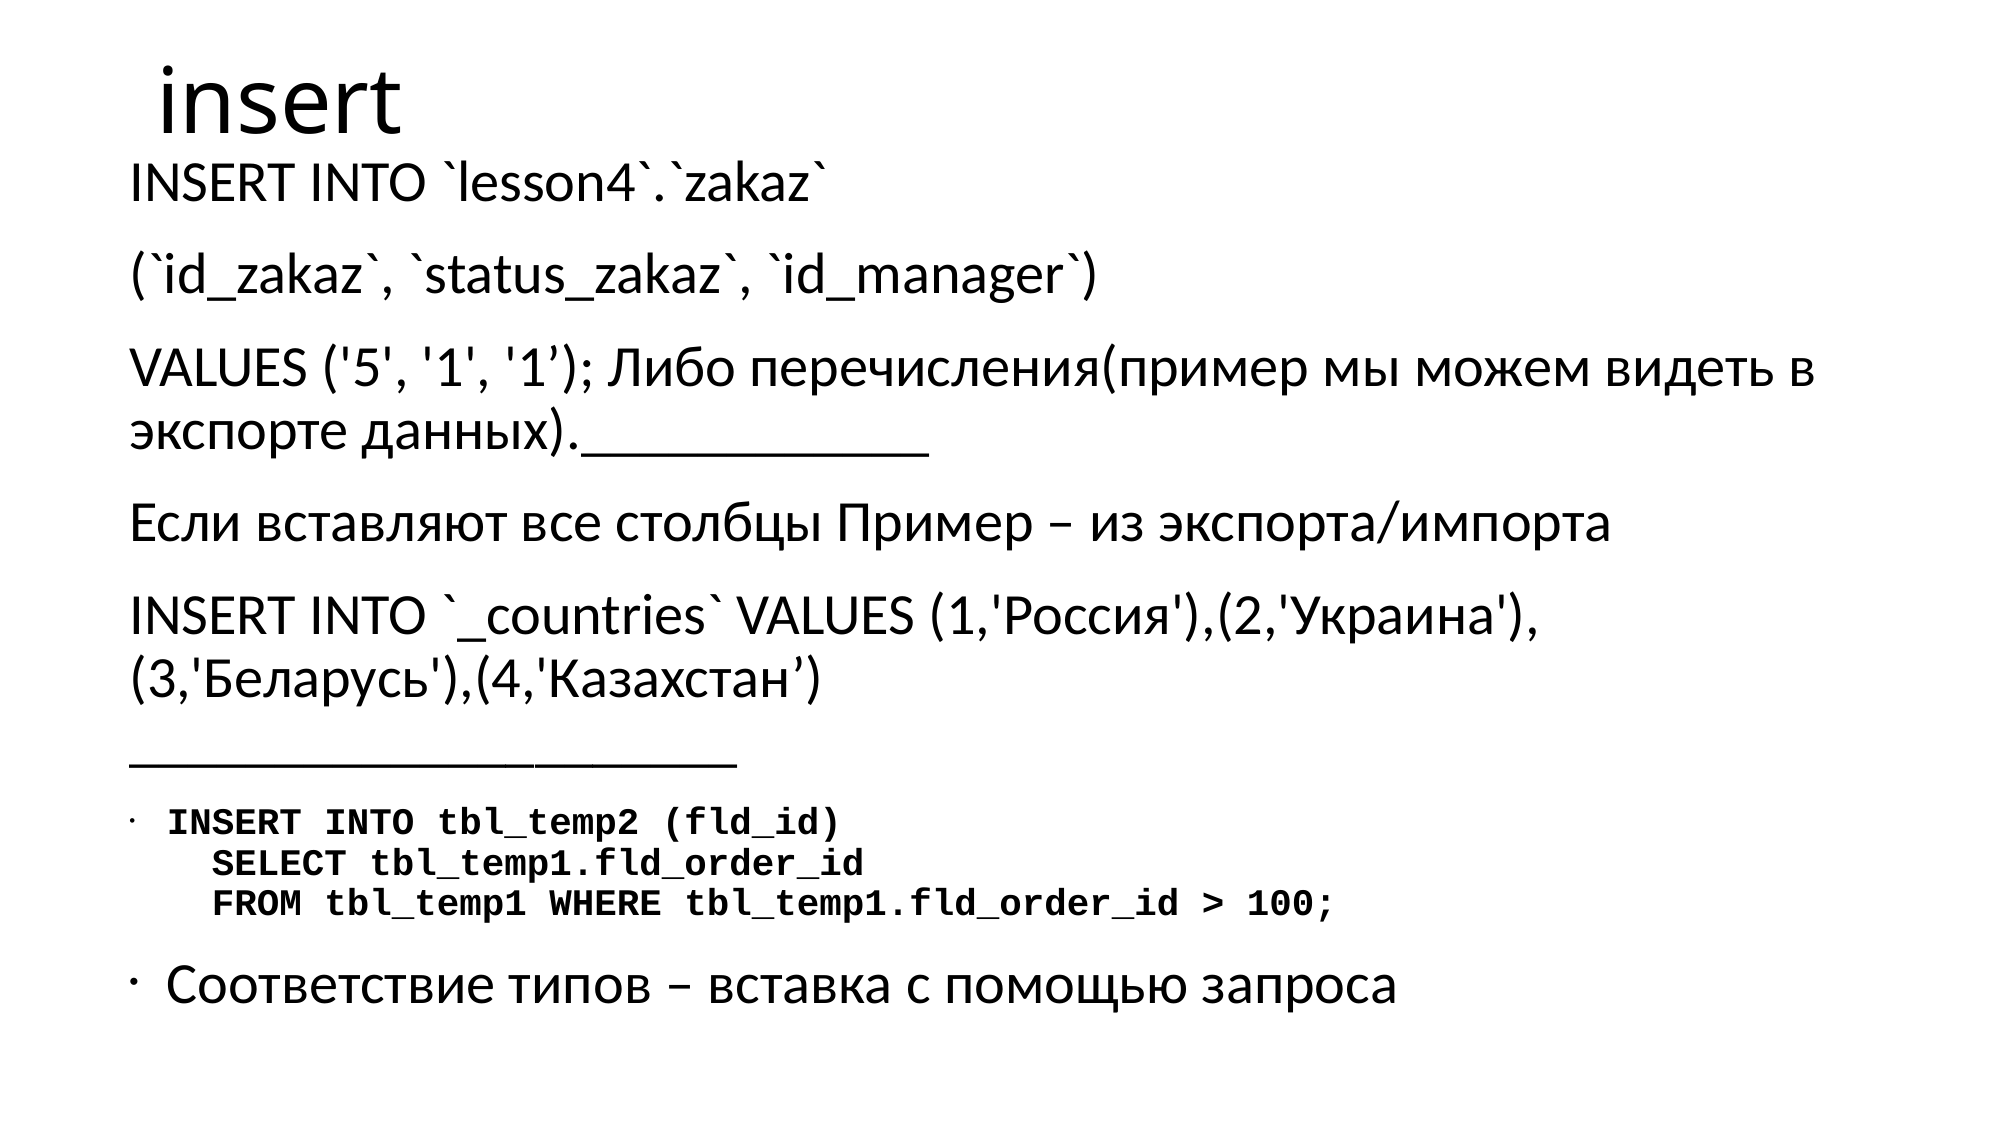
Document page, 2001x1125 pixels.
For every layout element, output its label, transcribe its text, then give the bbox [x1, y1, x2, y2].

title insert [141, 47, 1867, 143]
list INSERT INTO `lesson4`.`zakaz` (`id_zakaz`, `status_zakaz`, `id_manager`) VALUES ('5', '1', '1’); Либо перечисления(пример мы можем видеть в экспорте данных).____________ Если вставляют все столбцы Пример – из экспорта/импорта INSERT INTO `_countries` VALUES (1,'Россия'),(2,'Украина'),(3,'Беларусь'),(4,'Казахстан’) _____________________ INSERT INTO tbl_temp2 (fld_id) SELECT tbl_temp1.fld_order_id FROM tbl_temp1 WHERE tbl_temp1.fld_order_id > 100; Соответствие типов – вставка с помощью запроса [114, 143, 1878, 1087]
